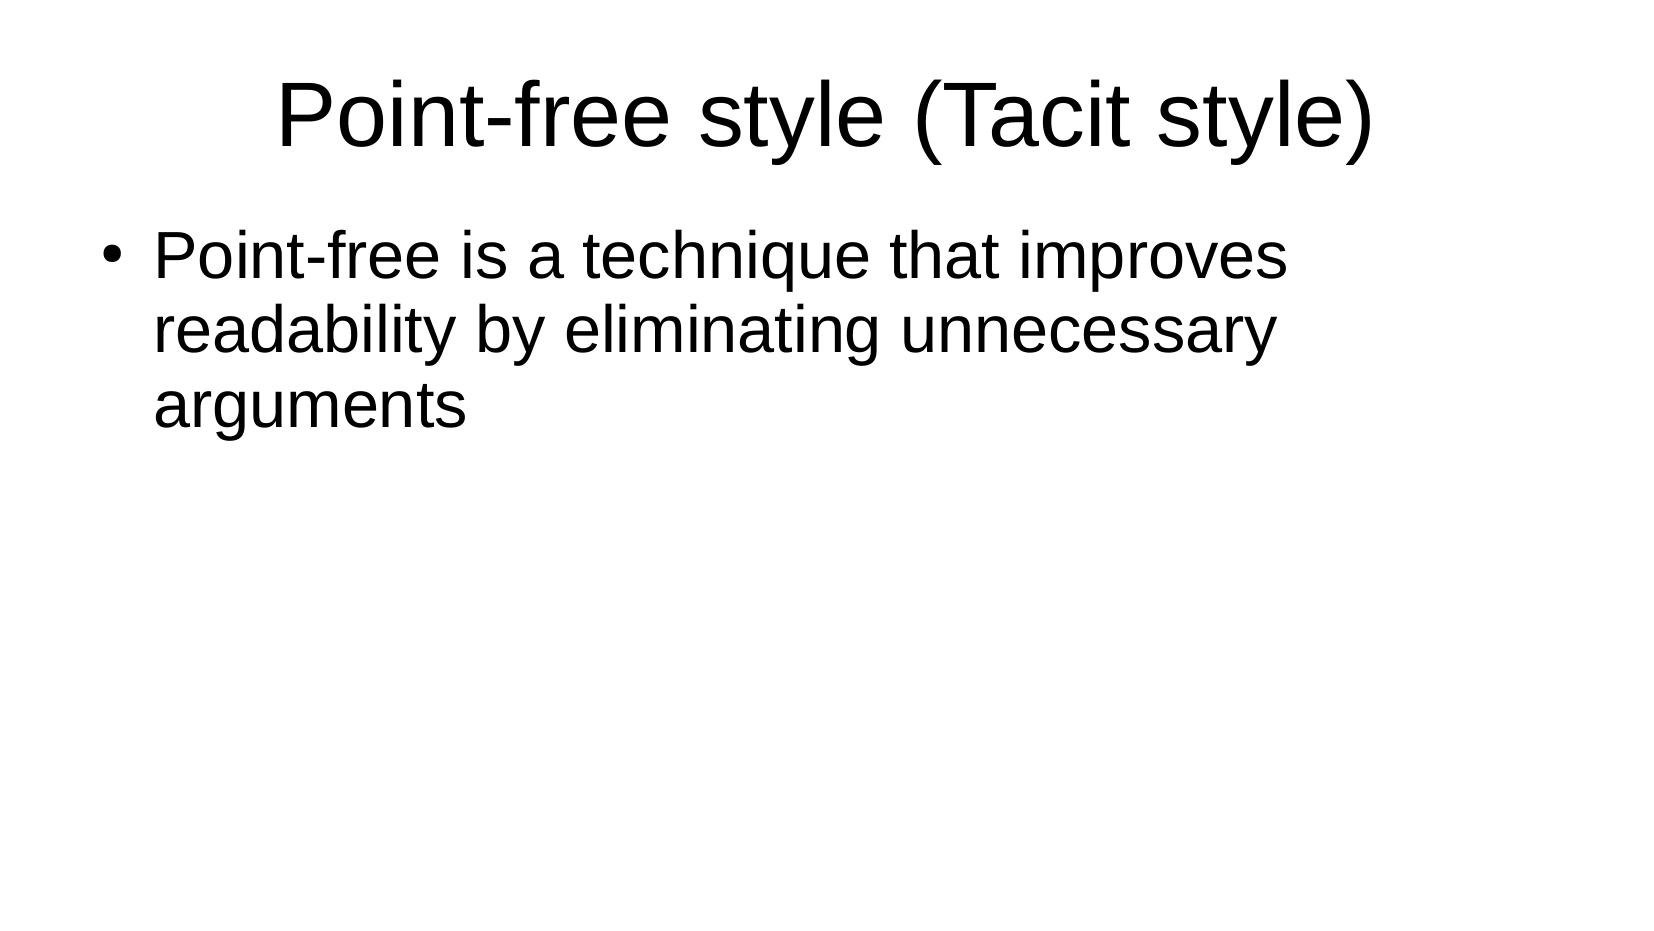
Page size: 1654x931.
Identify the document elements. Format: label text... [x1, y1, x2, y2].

title Point-free style (Tacit style) [82, 37, 1571, 193]
list Point-free is a technique that improves readability by eliminating unnecessary arguments [82, 217, 1571, 758]
